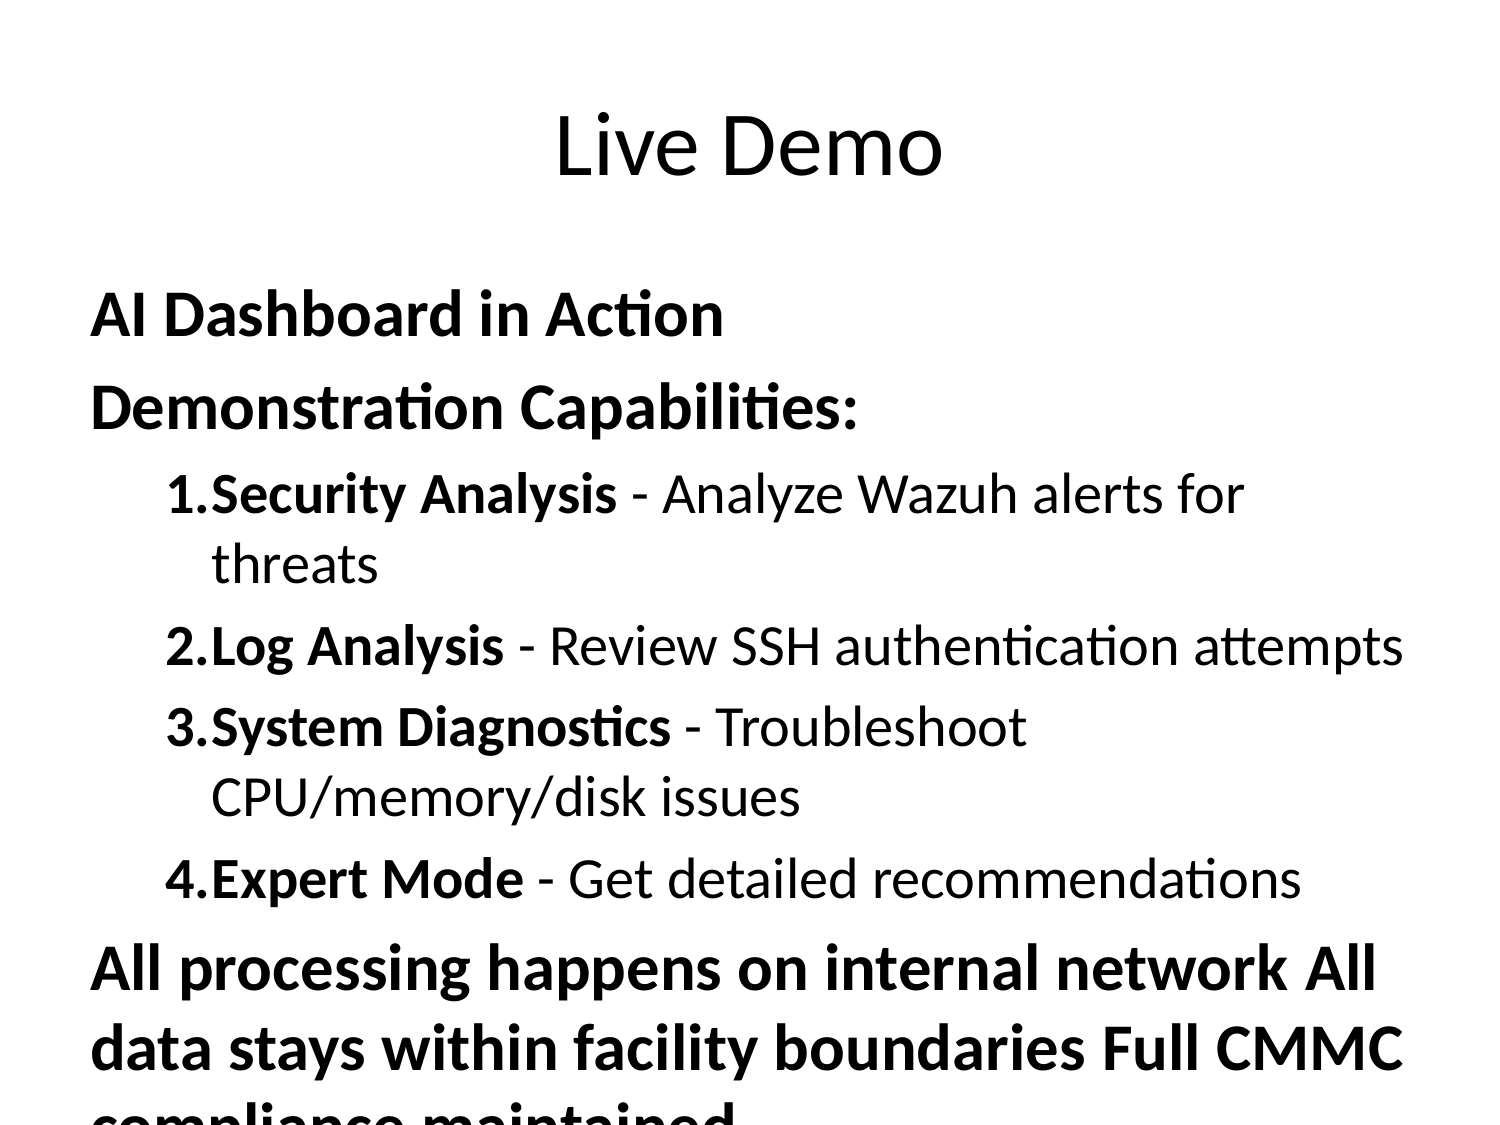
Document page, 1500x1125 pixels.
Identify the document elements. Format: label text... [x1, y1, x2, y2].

title Live Demo [75, 45, 1425, 233]
list AI Dashboard in Action Demonstration Capabilities: Security Analysis - Analyze Wazuh alerts for threats Log Analysis - Review SSH authentication attempts System Diagnostics - Troubleshoot CPU/memory/disk issues Expert Mode - Get detailed recommendations All processing happens on internal network All data stays within facility boundaries Full CMMC compliance maintained [75, 262, 1425, 1005]
